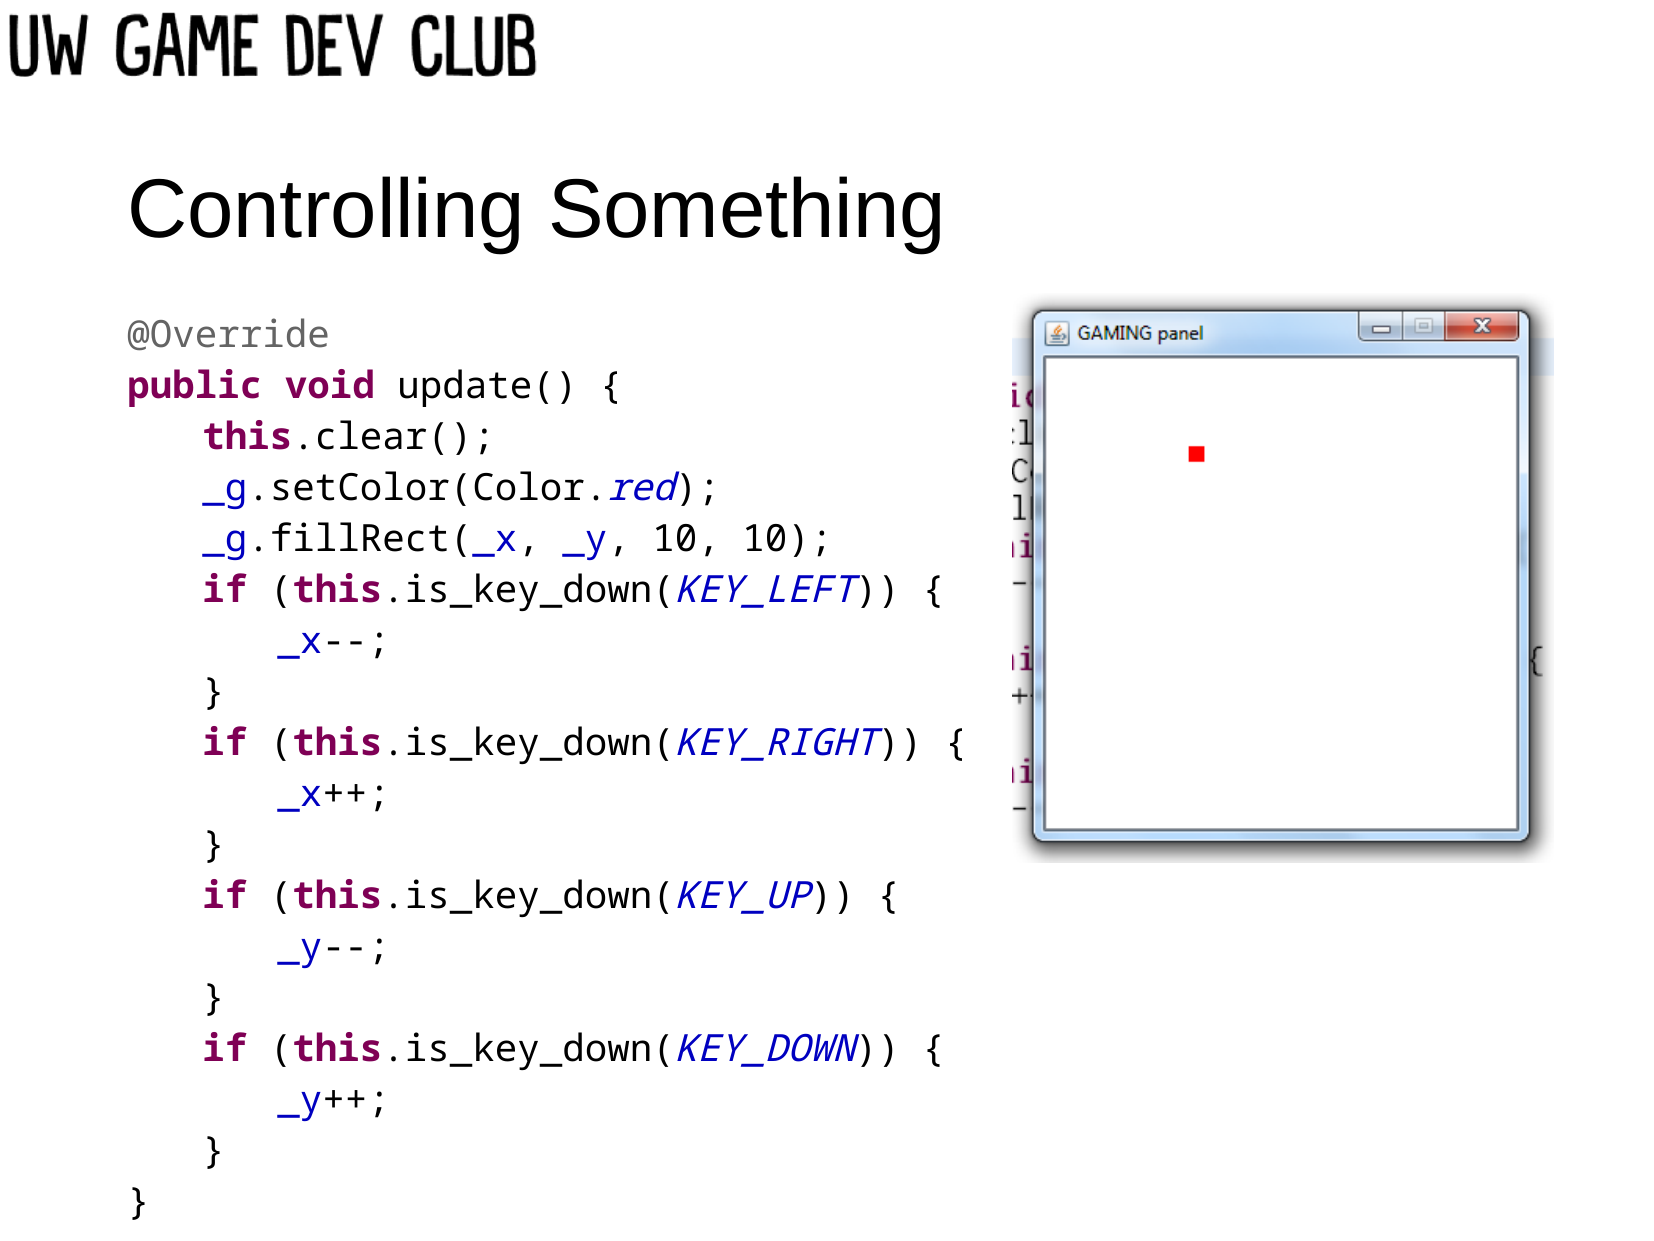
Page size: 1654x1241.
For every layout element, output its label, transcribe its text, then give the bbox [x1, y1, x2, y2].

text_box @Override public void update() { this.clear(); _g.setColor(Color.red); _g.fillRect(_x, _y, 10, 10); if (this.is_key_down(KEY_LEFT)) { _x--; } if (this.is_key_down(KEY_RIGHT)) { _x++; } if (this.is_key_down(KEY_UP)) { _y--; } if (this.is_key_down(KEY_DOWN)) { _y++; } } [112, 300, 1163, 999]
picture [2, 7, 552, 82]
picture [1012, 293, 1554, 863]
text_box Controlling Something [112, 154, 1201, 263]
